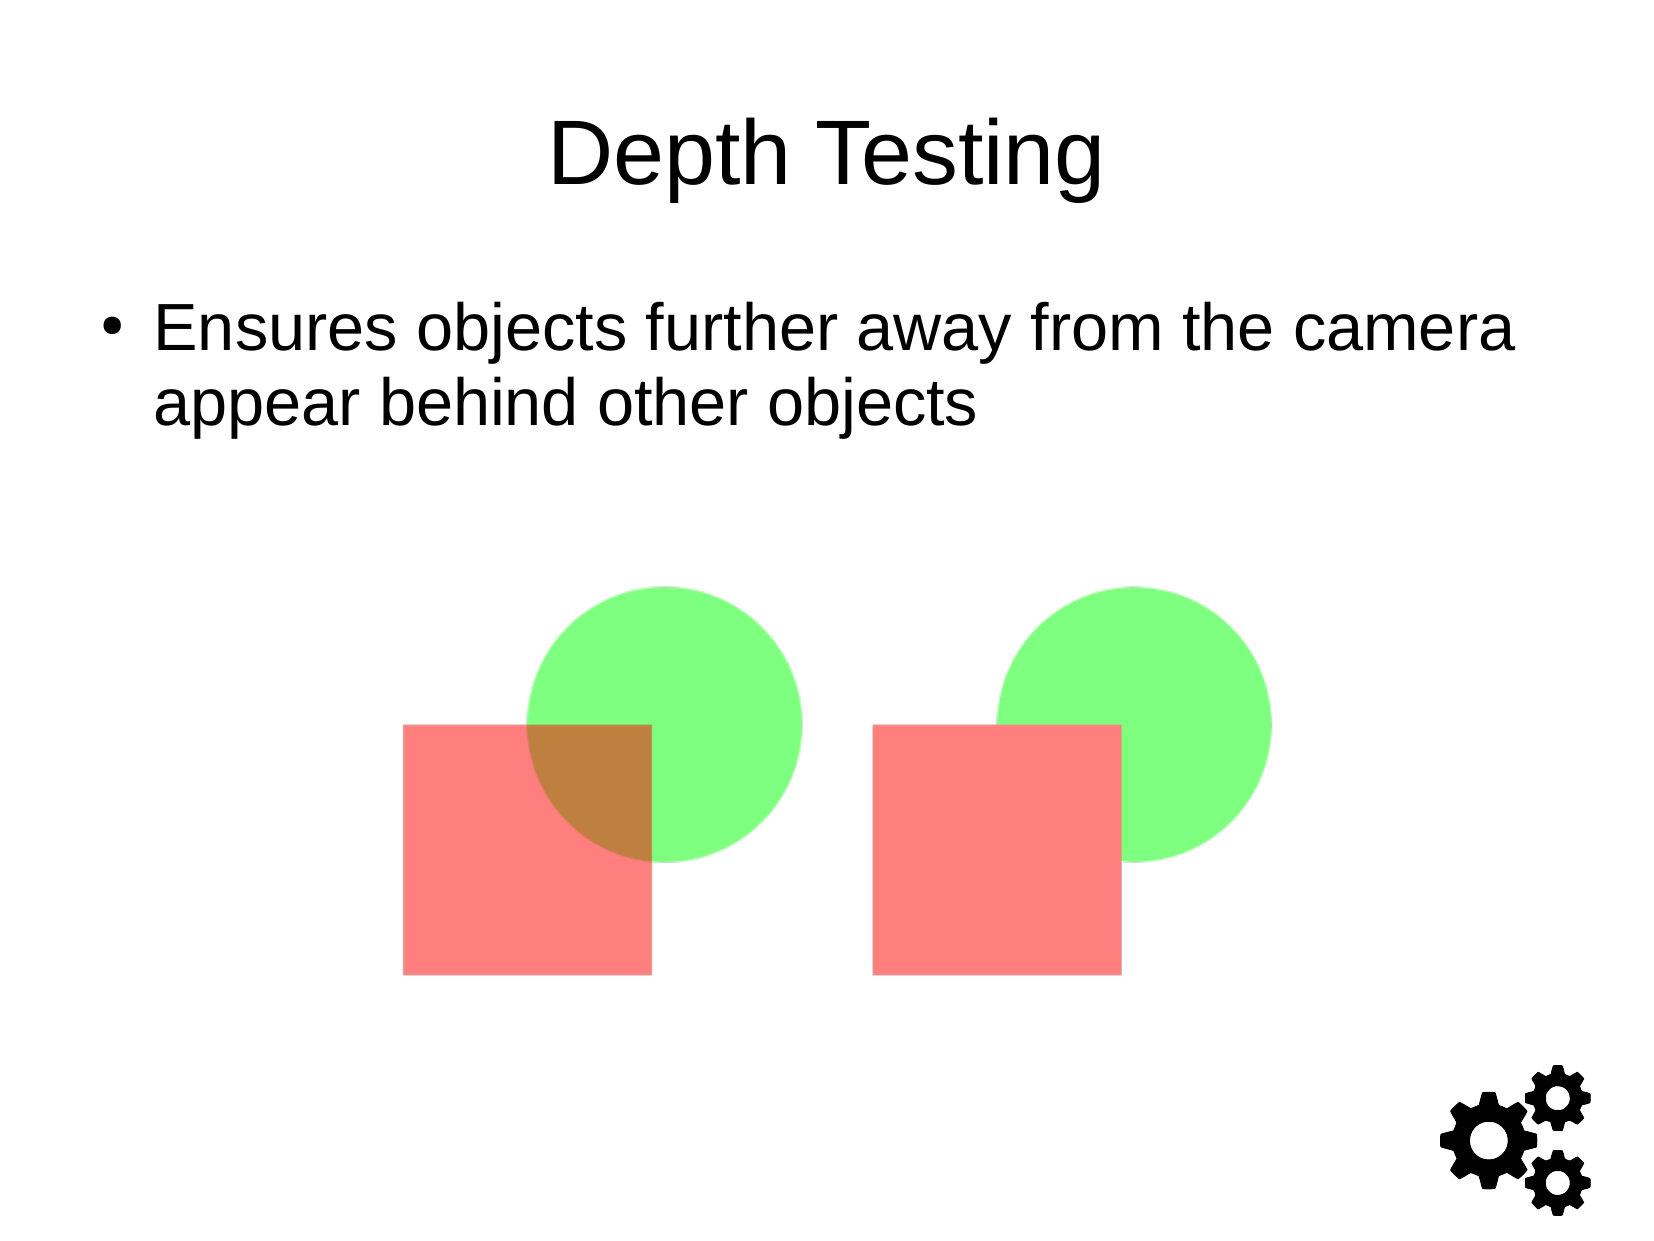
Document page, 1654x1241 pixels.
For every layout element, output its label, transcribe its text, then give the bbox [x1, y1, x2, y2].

list Ensures objects further away from the camera appear behind other objects [82, 290, 1571, 1010]
title Depth Testing [82, 49, 1571, 257]
picture [1440, 1065, 1591, 1216]
picture [383, 573, 1291, 1010]
